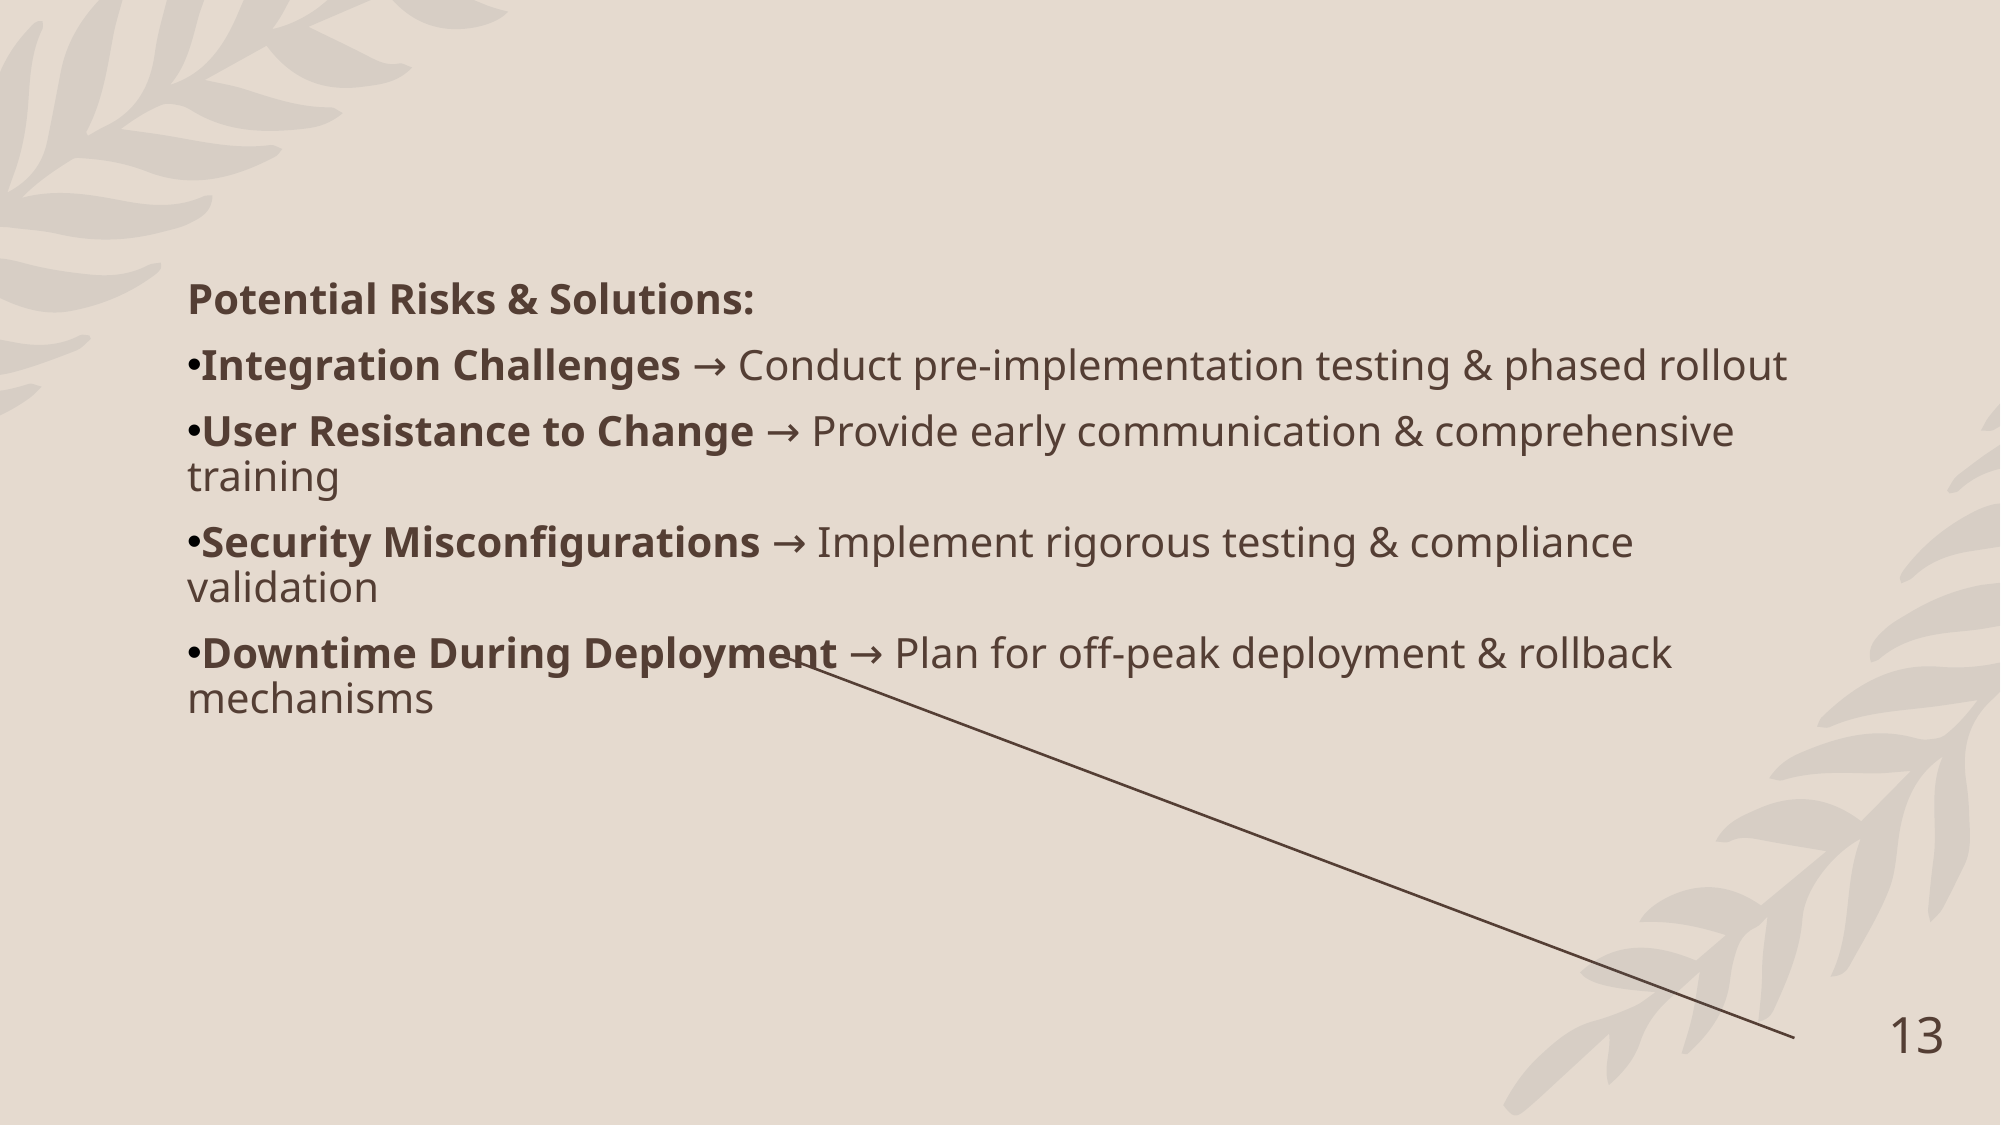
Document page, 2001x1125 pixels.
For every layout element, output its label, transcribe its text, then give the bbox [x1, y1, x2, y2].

text_box ‹#› [1862, 964, 1971, 1112]
list Potential Risks & Solutions: Integration Challenges → Conduct pre-implementation testing & phased rollout User Resistance to Change → Provide early communication & comprehensive training Security Misconfigurations → Implement rigorous testing & compliance validation Downtime During Deployment → Plan for off-peak deployment & rollback mechanisms [172, 271, 1851, 976]
